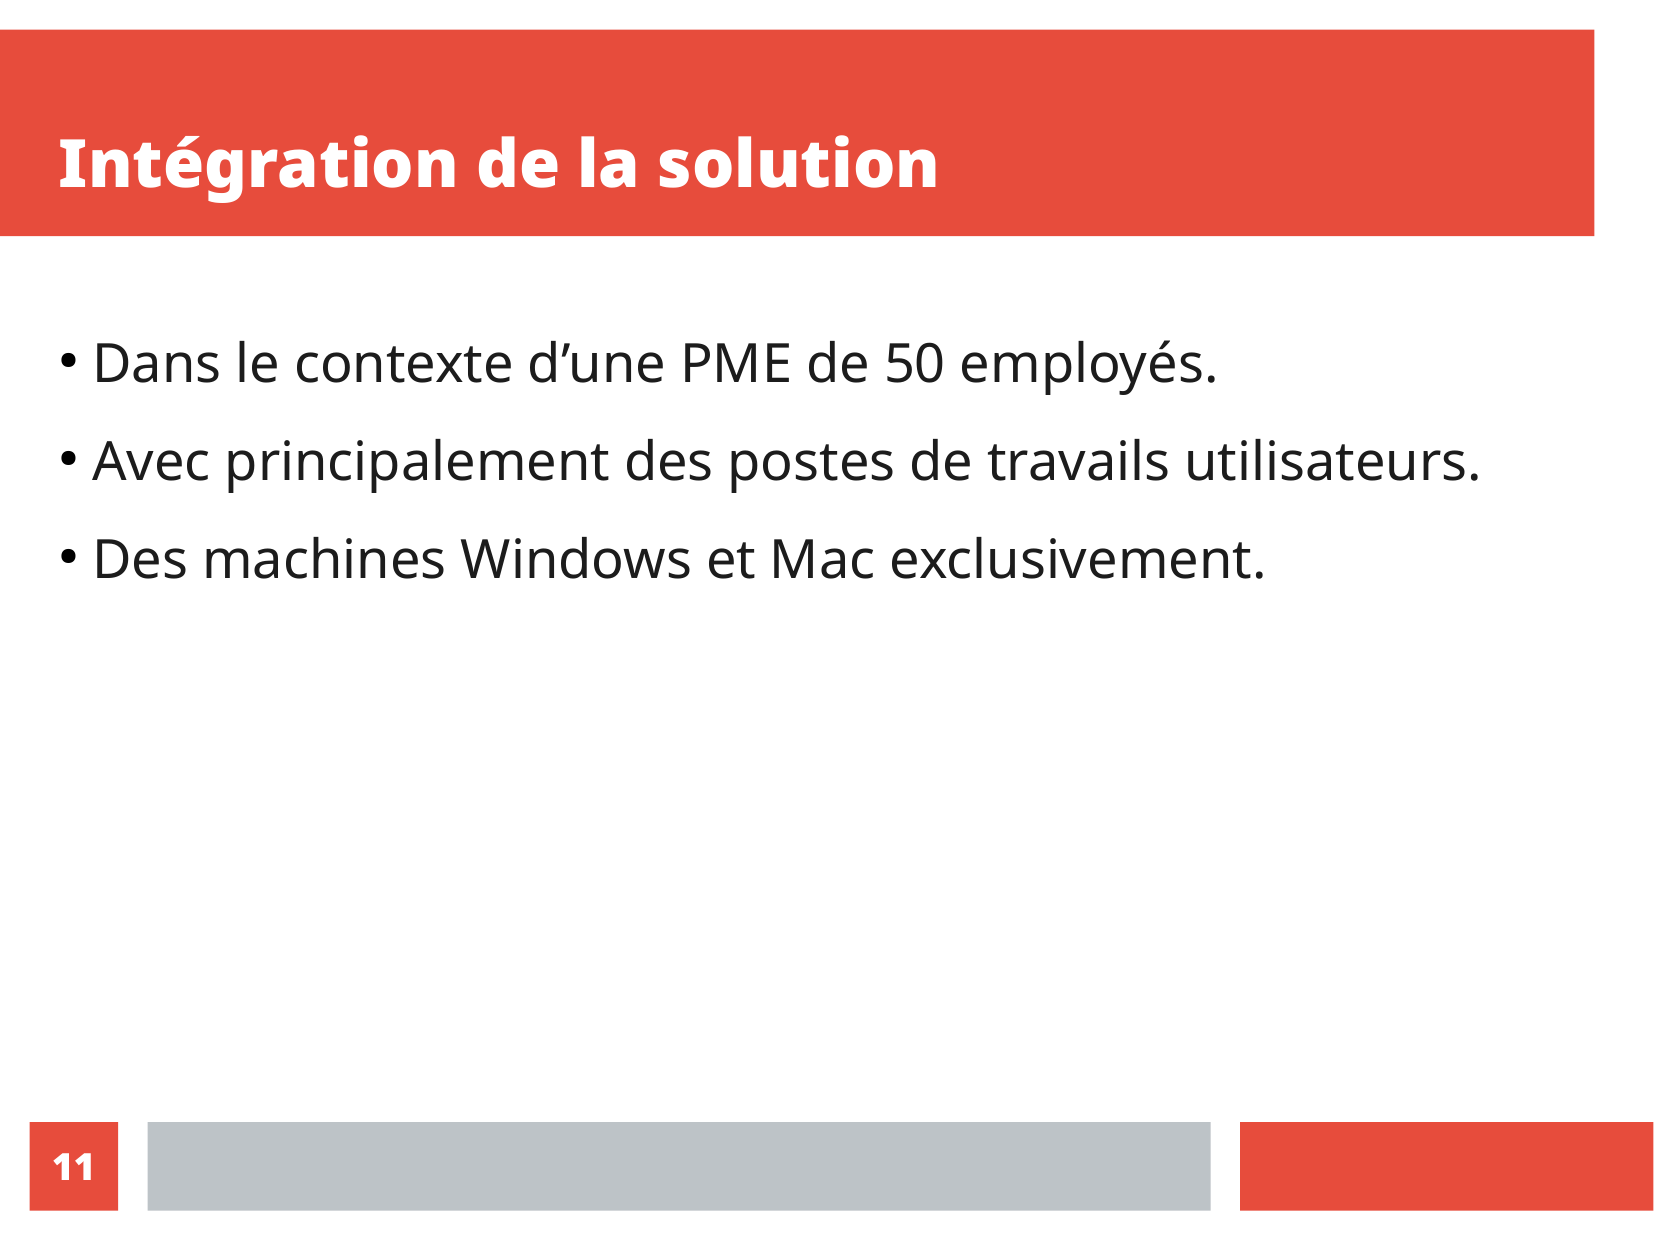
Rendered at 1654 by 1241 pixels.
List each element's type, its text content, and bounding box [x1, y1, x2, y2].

list Dans le contexte d’une PME de 50 employés. Avec principalement des postes de travails utilisateurs. Des machines Windows et Mac exclusivement. [59, 324, 1565, 1093]
title Intégration de la solution [59, 59, 1595, 207]
